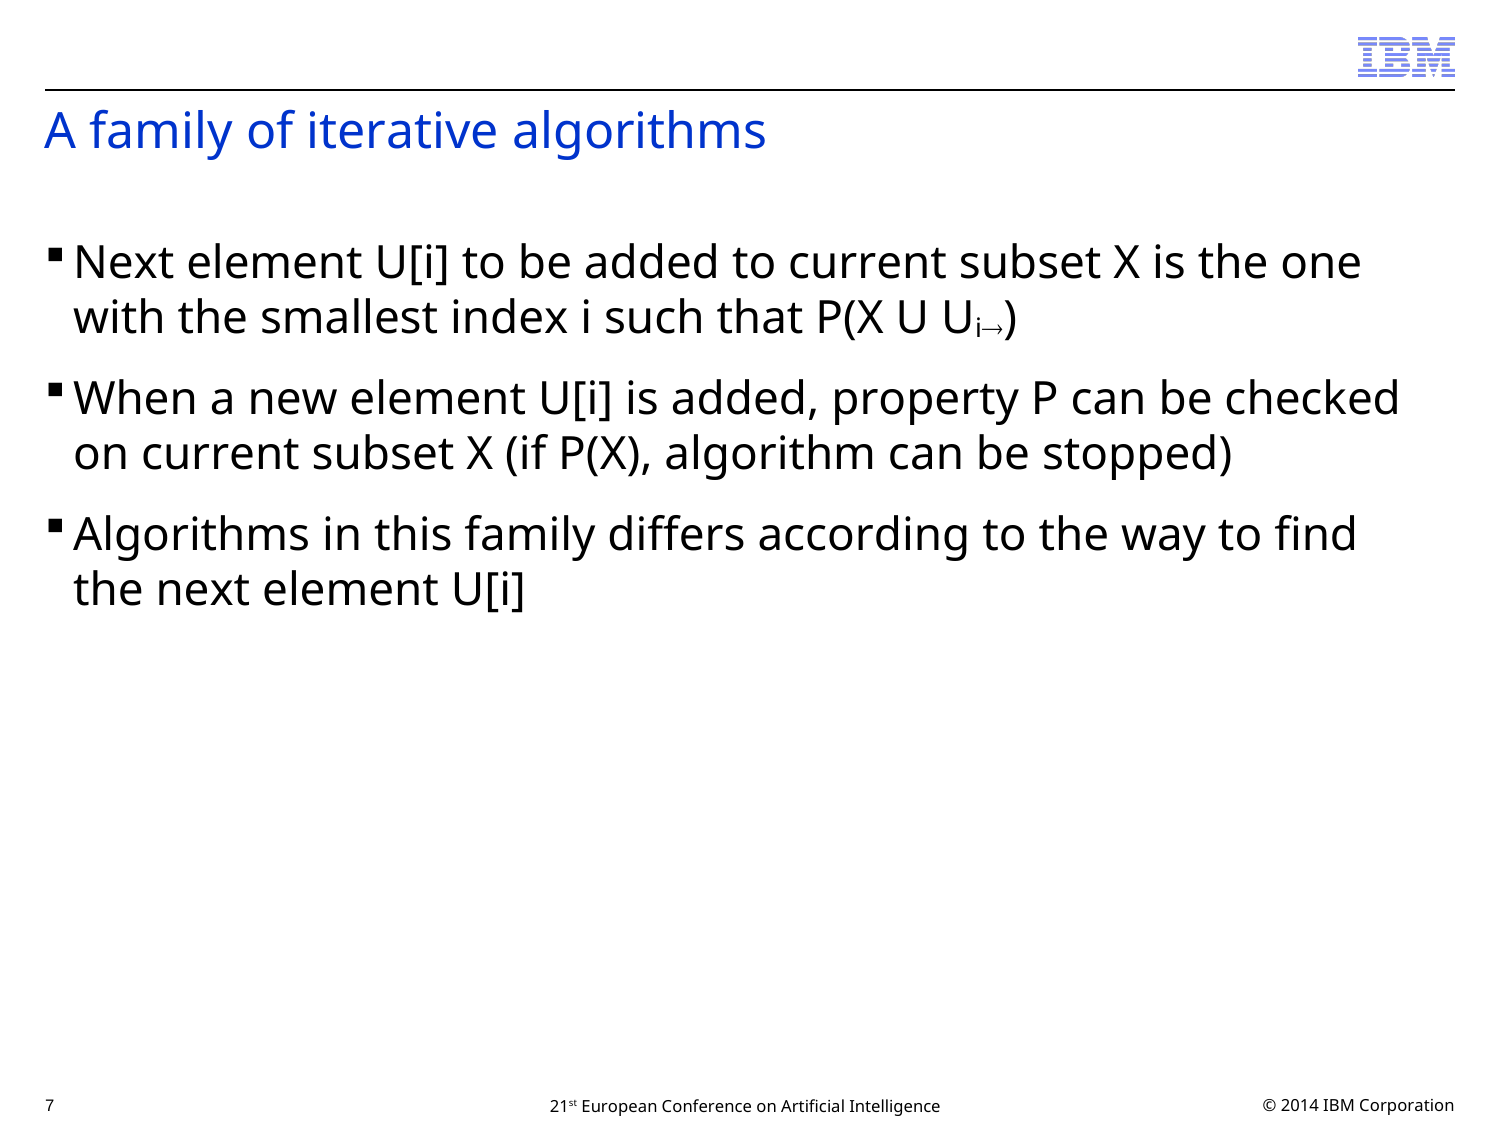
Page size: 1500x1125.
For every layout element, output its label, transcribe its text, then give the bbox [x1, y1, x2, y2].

list Next element U[i] to be added to current subset X is the one with the smallest index i such that P(X U Ui) When a new element U[i] is added, property P can be checked on current subset X (if P(X), algorithm can be stopped) Algorithms in this family differs according to the way to find the next element U[i] [29, 224, 1426, 1066]
title A family of iterative algorithms [29, 97, 1500, 203]
picture [1358, 37, 1455, 77]
